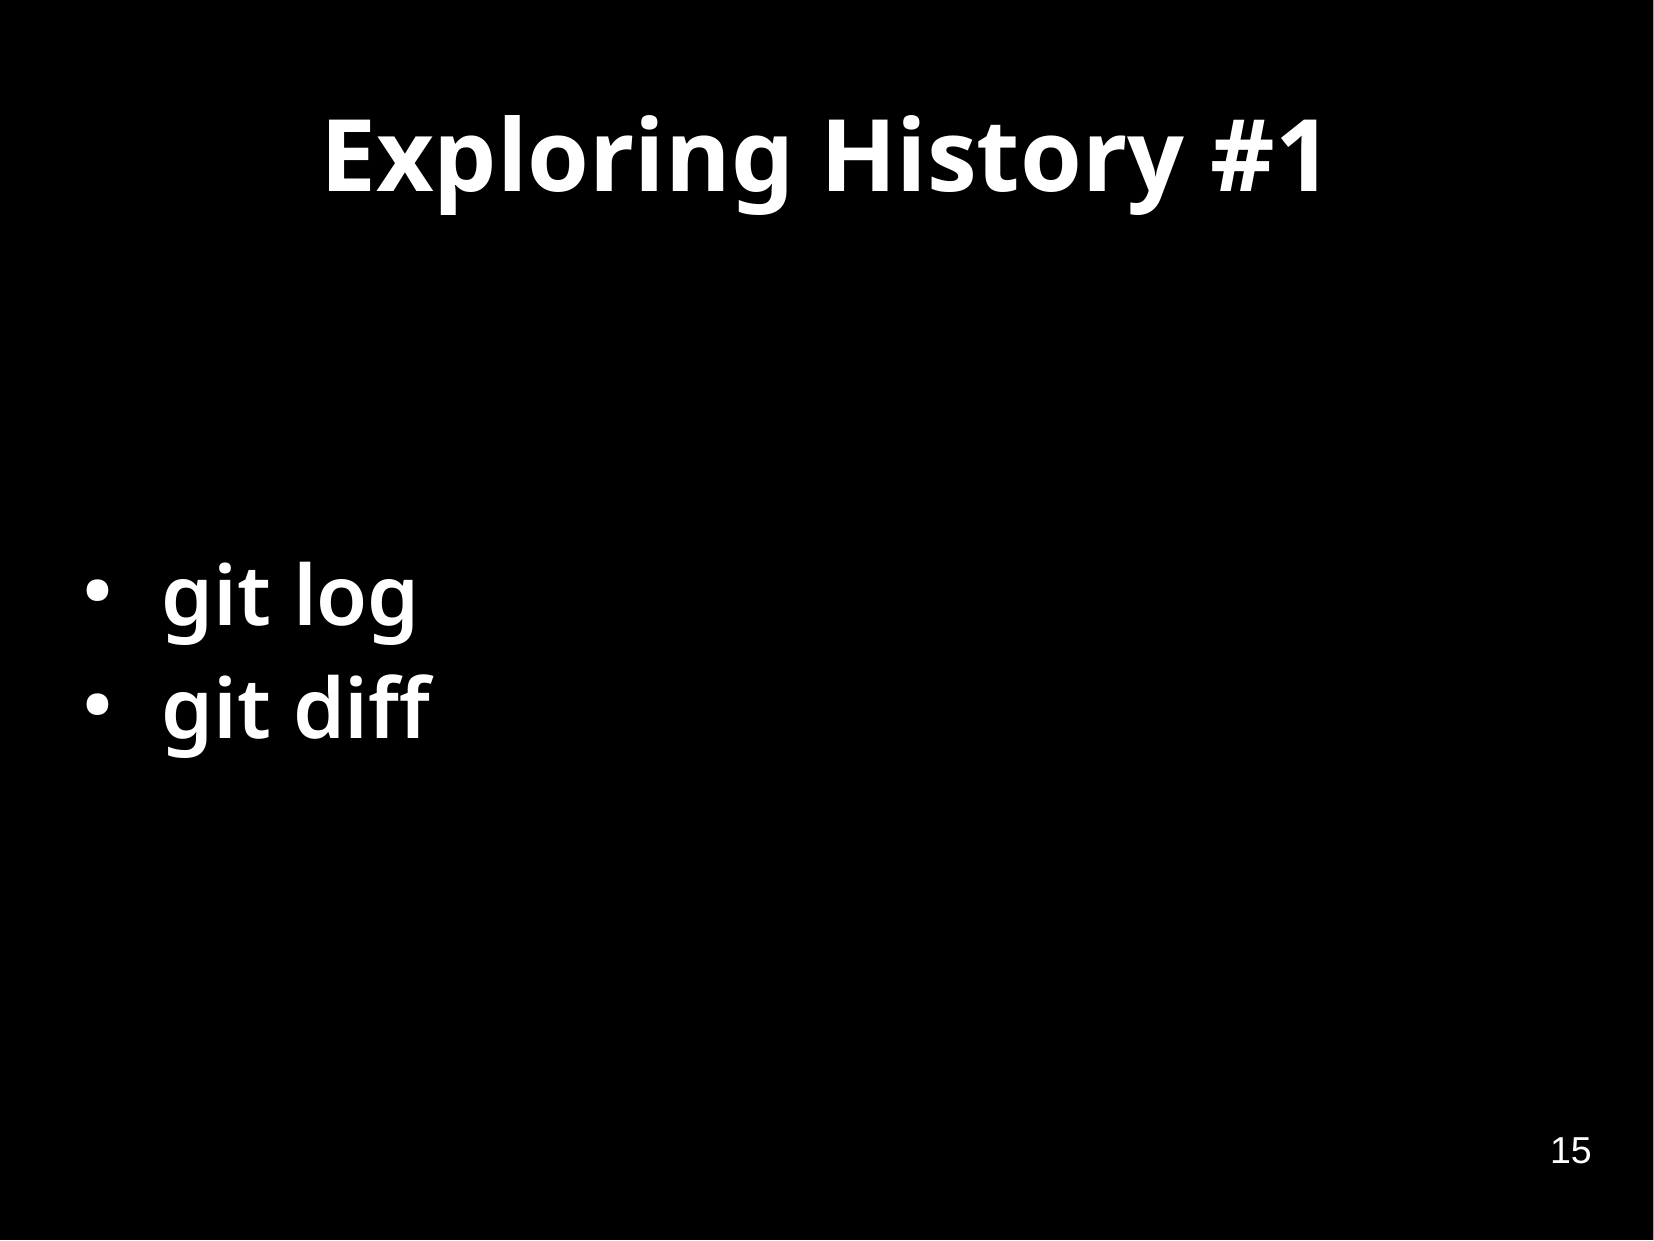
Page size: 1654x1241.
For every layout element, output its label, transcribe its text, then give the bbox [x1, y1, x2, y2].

text_box 15 [1535, 1122, 1607, 1179]
subtitle git log git diff [82, 290, 1571, 1010]
title Exploring History #1 [82, 49, 1571, 257]
